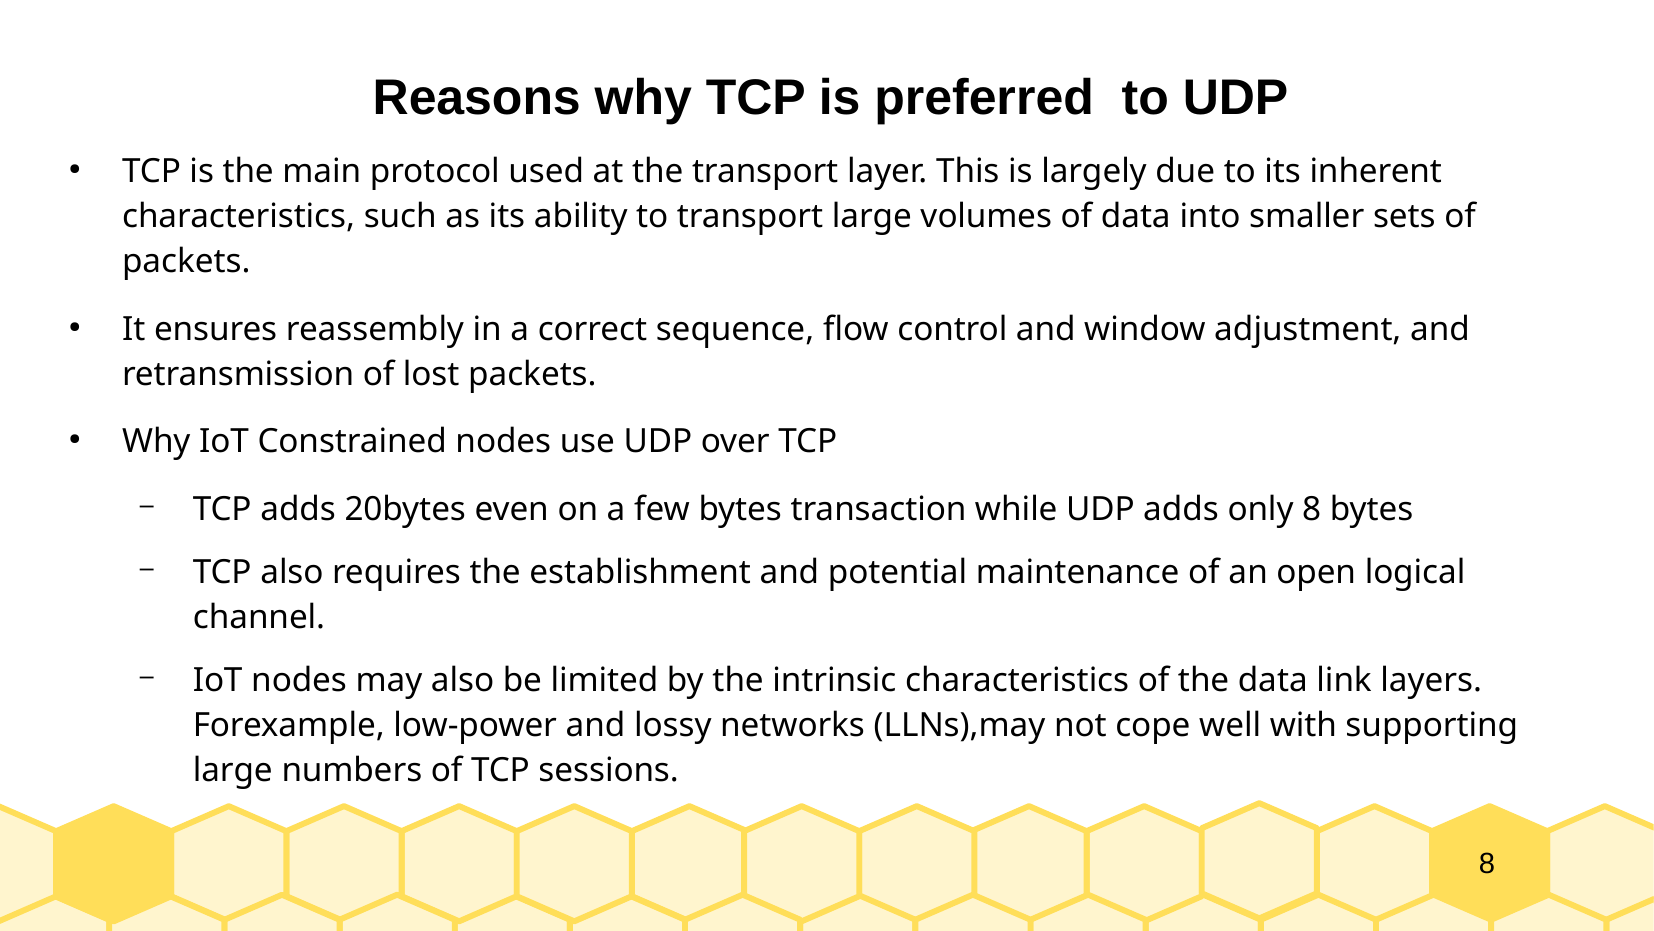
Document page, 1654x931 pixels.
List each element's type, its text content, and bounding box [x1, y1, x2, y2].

list Reasons why TCP is preferred to UDP TCP is the main protocol used at the transport layer. This is largely due to its inherent characteristics, such as its ability to transport large volumes of data into smaller sets of packets. It ensures reassembly in a correct sequence, flow control and window adjustment, and retransmission of lost packets. Why IoT Constrained nodes use UDP over TCP TCP adds 20bytes even on a few bytes transaction while UDP adds only 8 bytes TCP also requires the establishment and potential maintenance of an open logical channel. IoT nodes may also be limited by the intrinsic characteristics of the data link layers. Forexample, low-power and lossy networks (LLNs),may not cope well with supporting large numbers of TCP sessions. [51, 69, 1540, 863]
